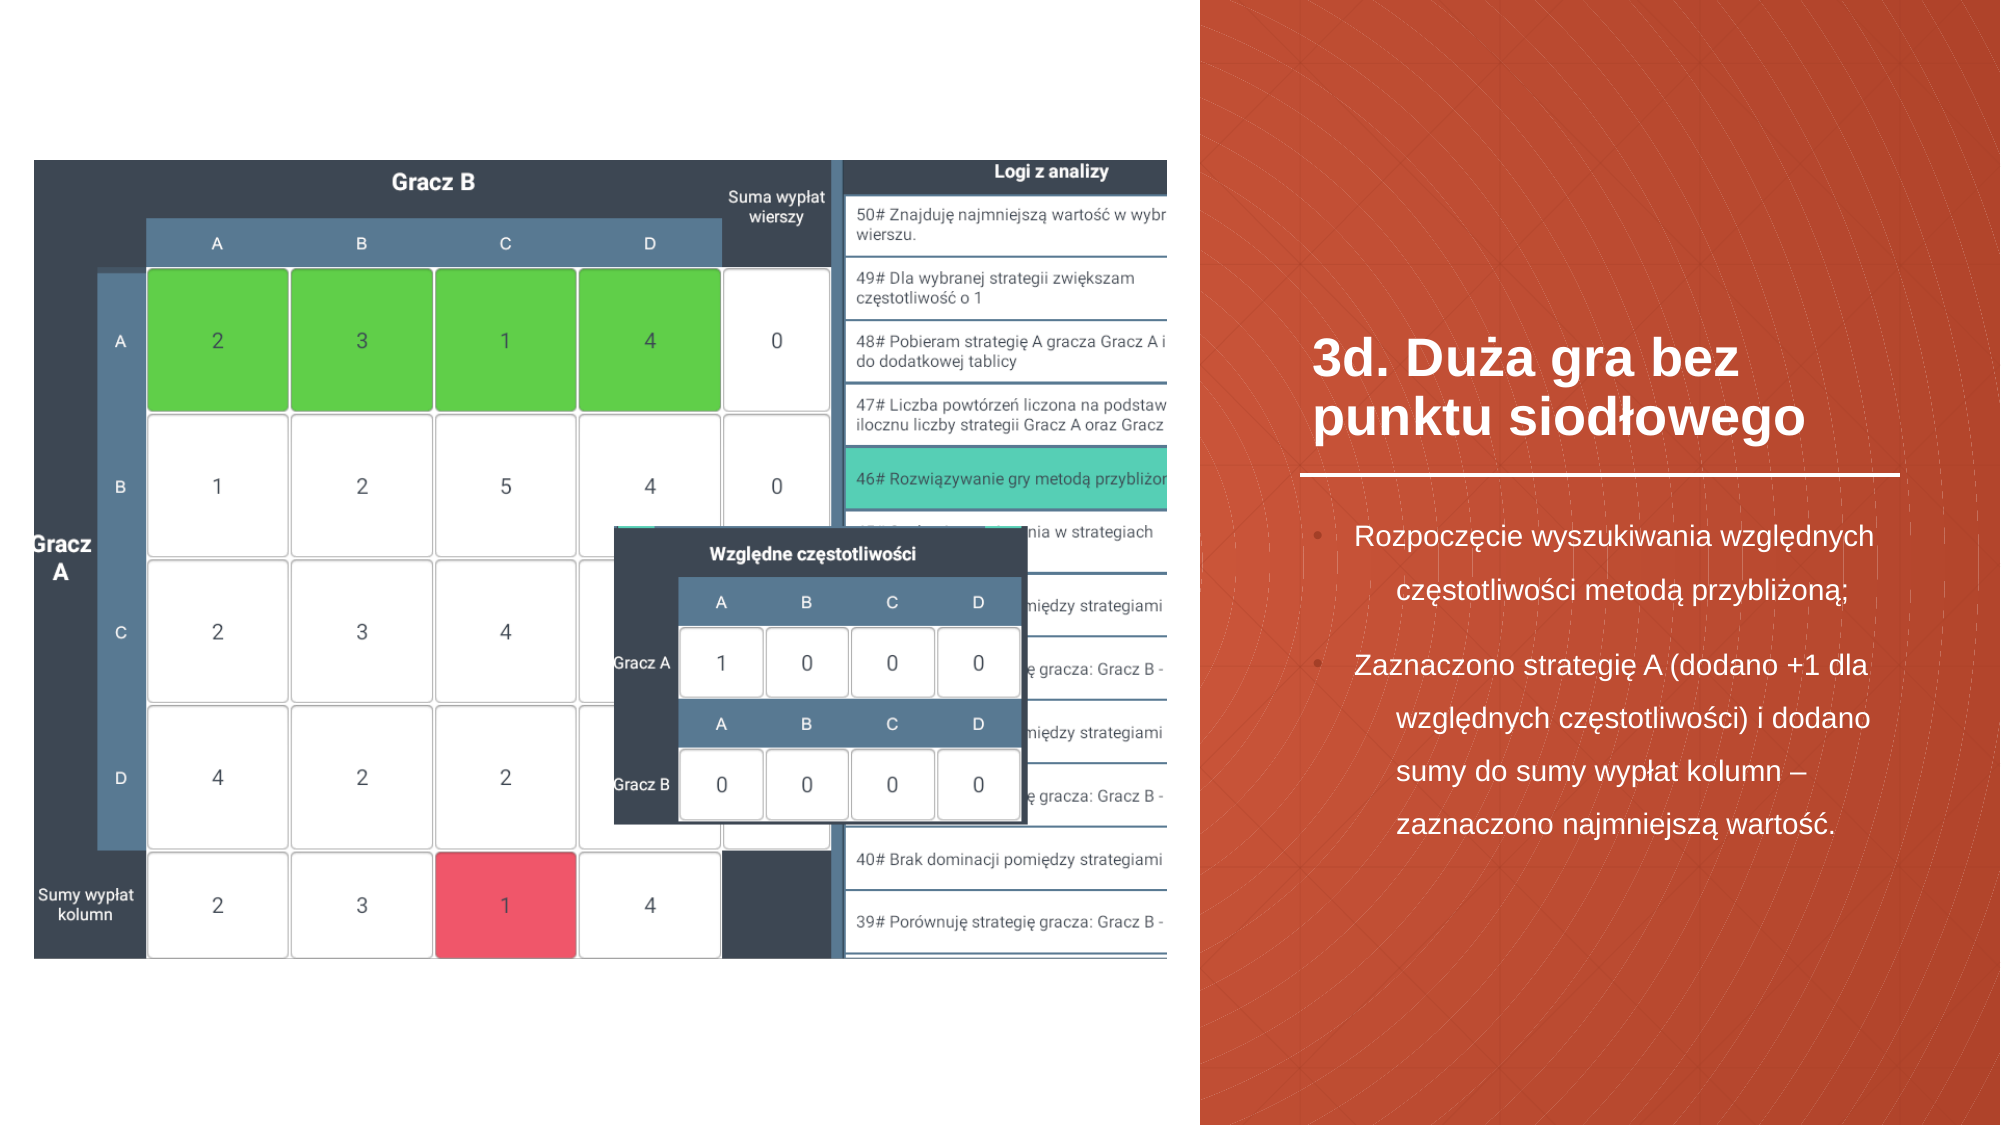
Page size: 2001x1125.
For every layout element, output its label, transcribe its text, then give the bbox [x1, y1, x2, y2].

list Rozpoczęcie wyszukiwania względnych częstotliwości metodą przybliżoną; Zaznaczono strategię A (dodano +1 dla względnych częstotliwości) i dodano sumy do sumy wypłat kolumn – zaznaczono najmniejszą wartość. [1250, 491, 1898, 1031]
title 3d. Duża gra bez punktu siodłowego [1297, 94, 1898, 455]
picture [34, 160, 1167, 966]
